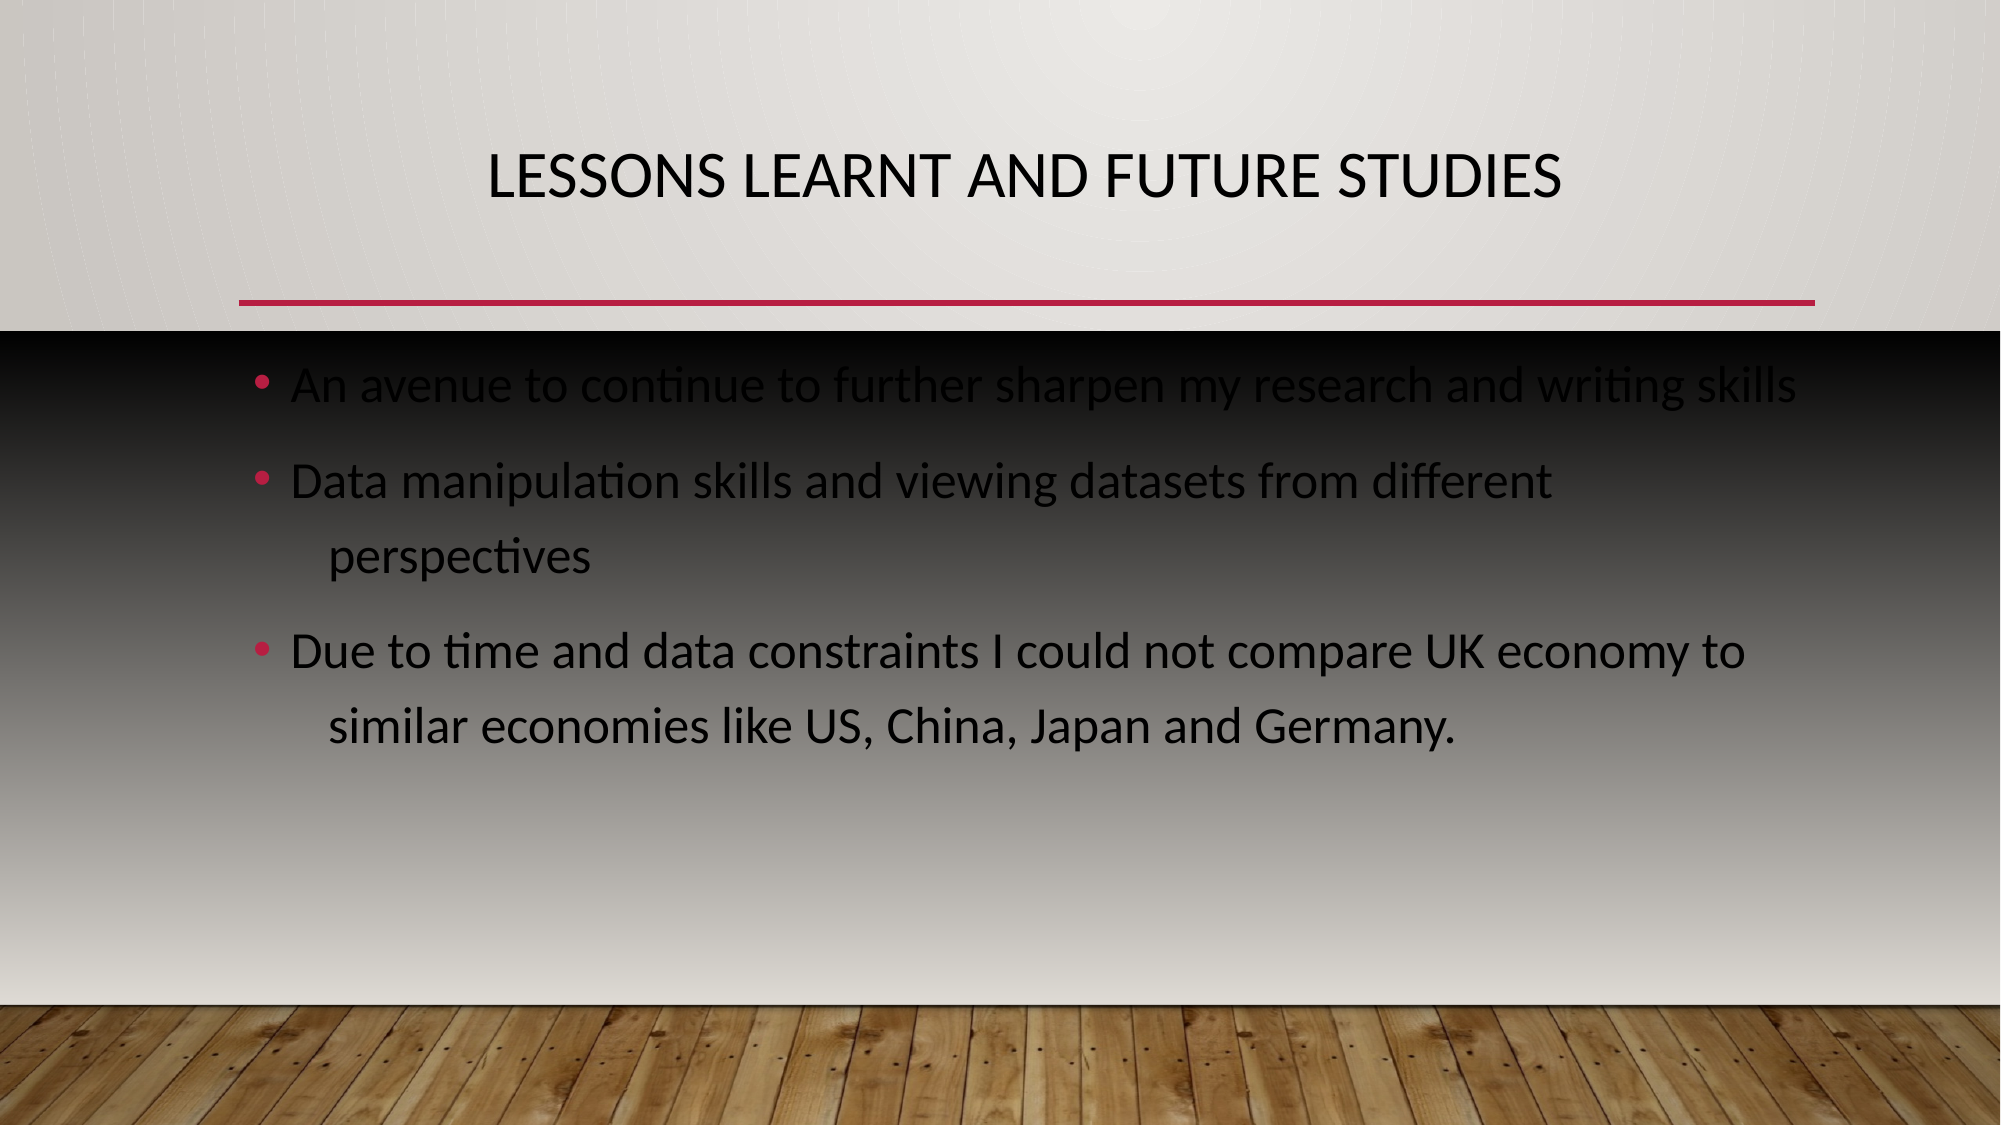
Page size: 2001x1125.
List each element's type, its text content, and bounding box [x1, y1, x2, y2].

list An avenue to continue to further sharpen my research and writing skills Data manipulation skills and viewing datasets from different perspectives Due to time and data constraints I could not compare UK economy to similar economies like US, China, Japan and Germany. [238, 330, 1814, 897]
title Lessons learnt and future Studies [238, 131, 1814, 305]
